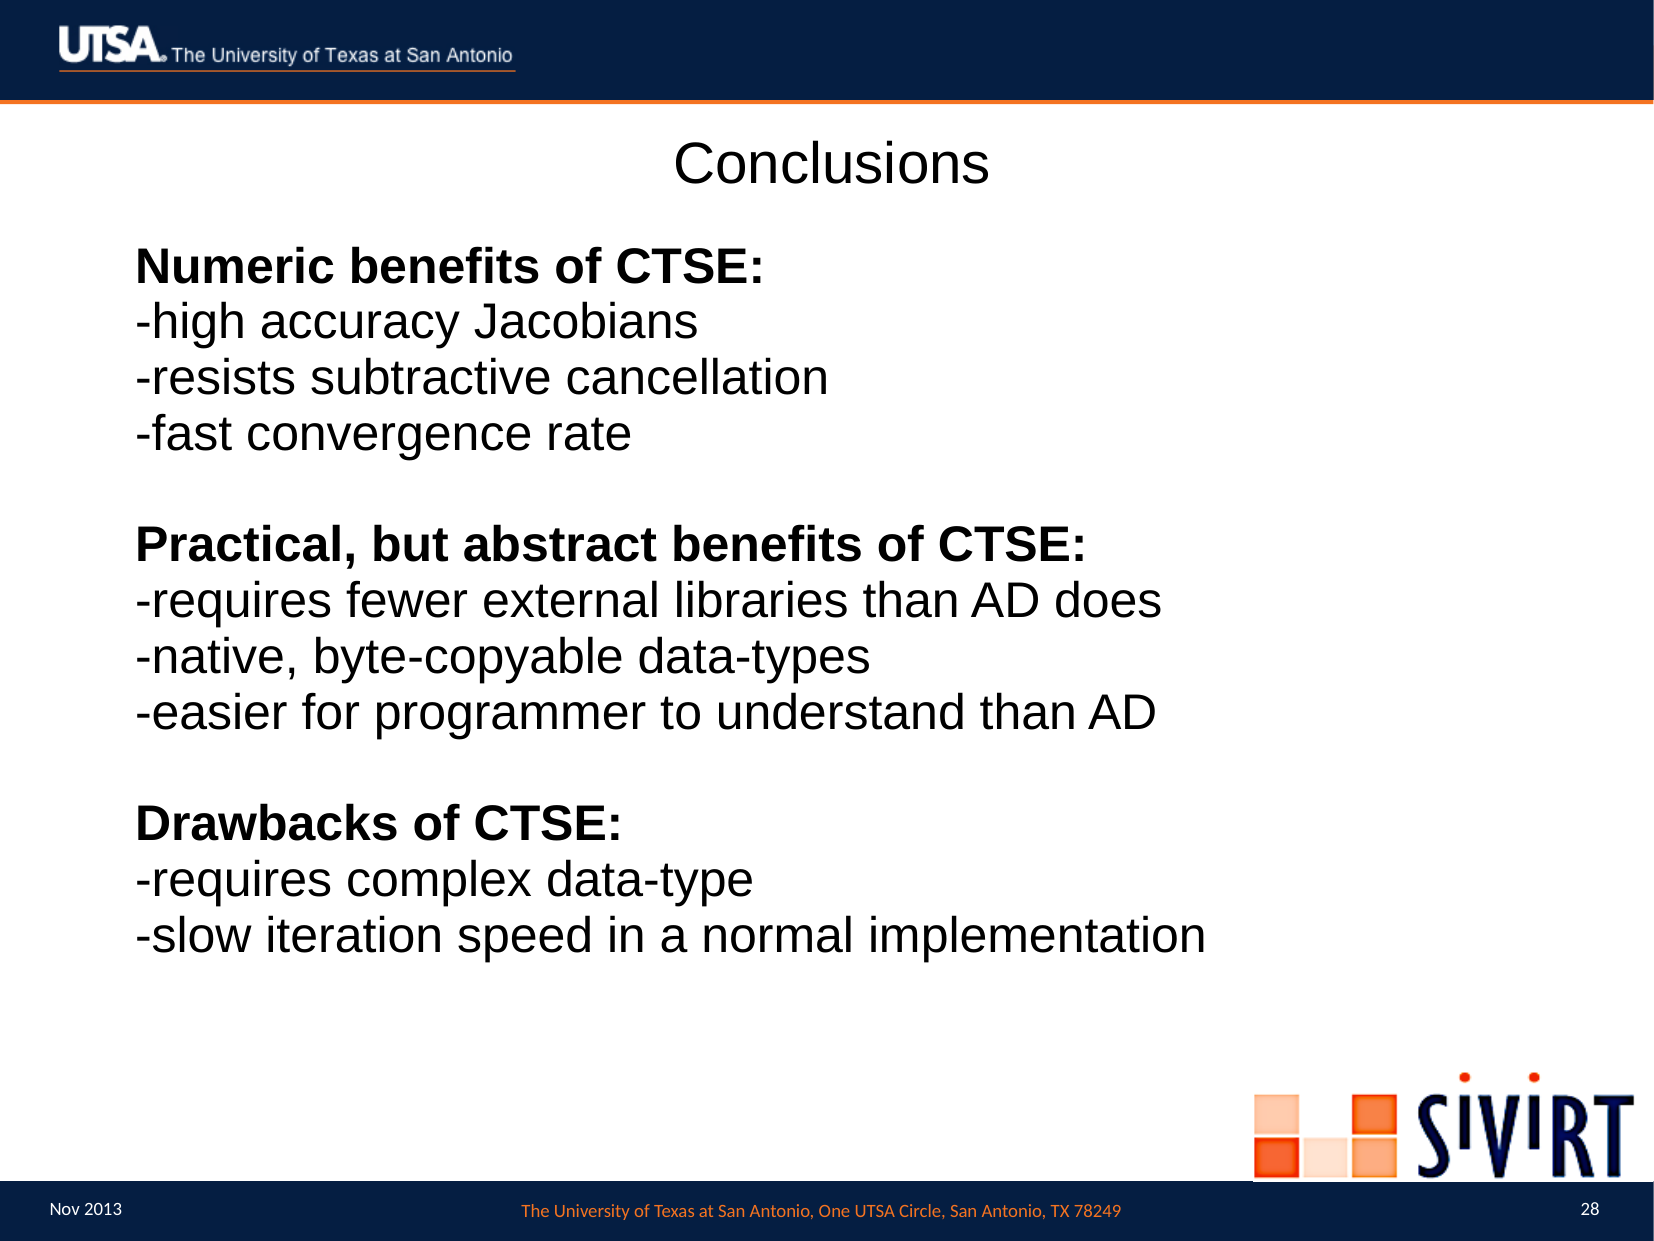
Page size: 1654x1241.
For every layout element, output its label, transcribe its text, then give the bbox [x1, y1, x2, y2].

title Conclusions [51, 30, 1614, 296]
picture [1253, 1064, 1654, 1182]
picture [0, 0, 1654, 100]
subtitle Numeric benefits of CTSE: -high accuracy Jacobians -resists subtractive cancellation -fast convergence rate Practical, but abstract benefits of CTSE: -requires fewer external libraries than AD does -native, byte-copyable data-types -easier for programmer to understand than AD Drawbacks of CTSE: -requires complex data-type -slow iteration speed in a normal implementation [135, 233, 1624, 1153]
